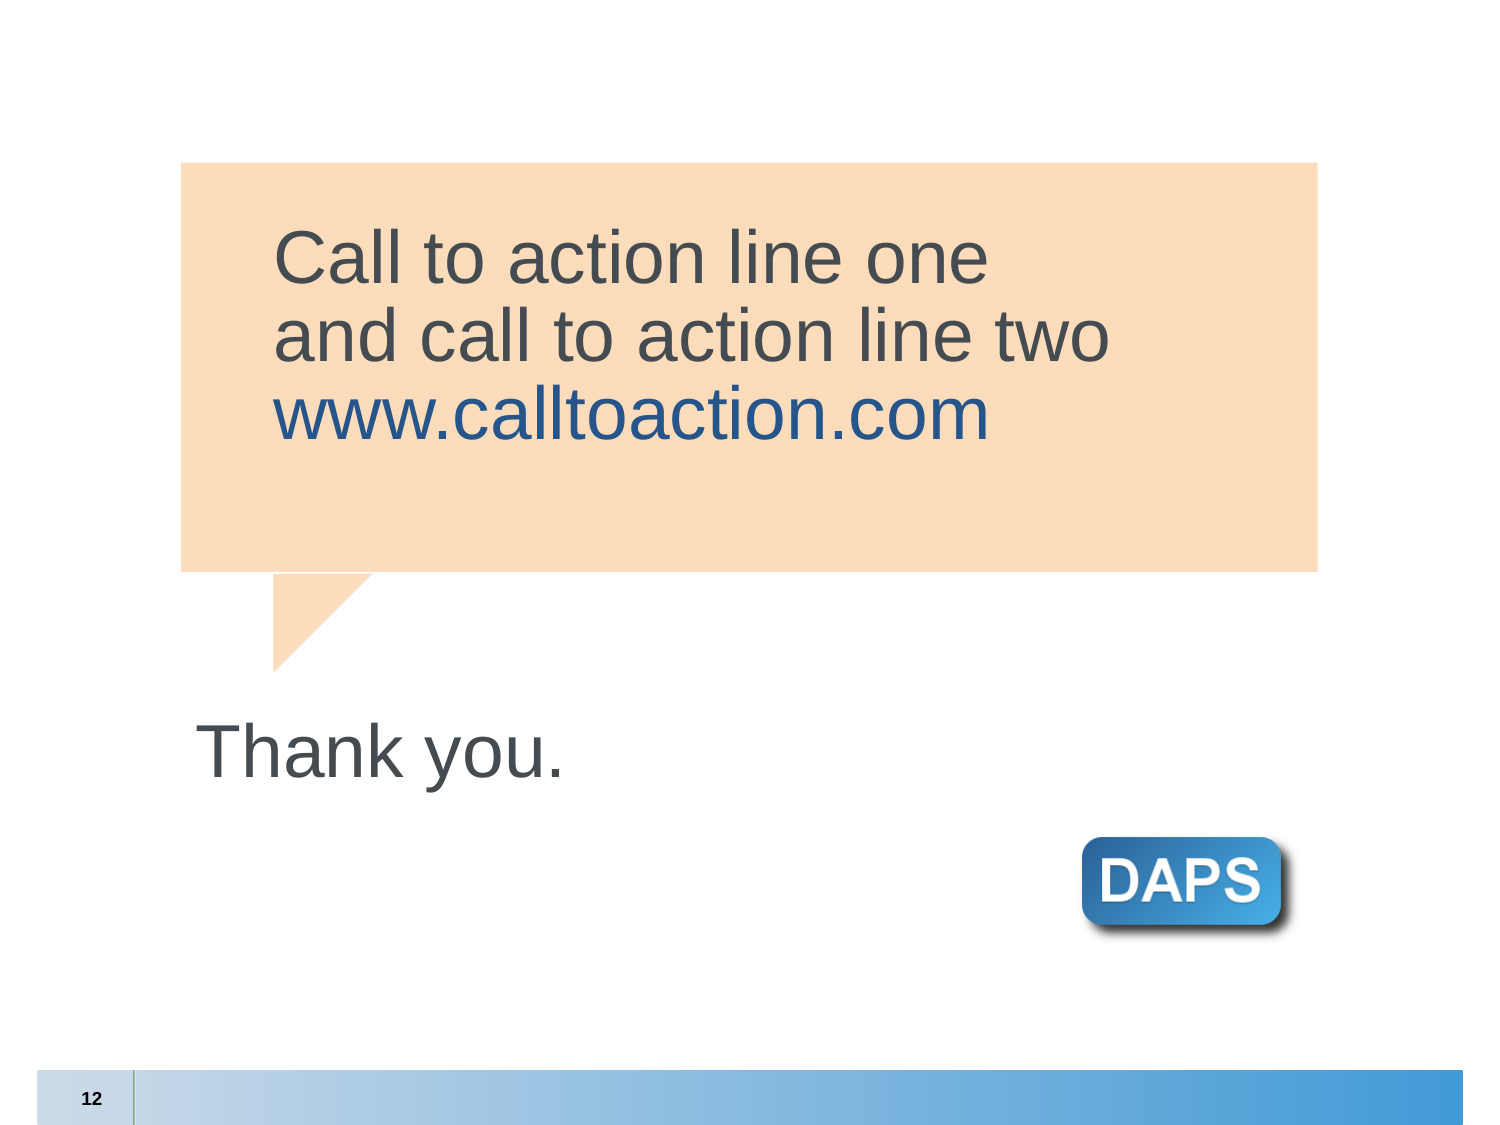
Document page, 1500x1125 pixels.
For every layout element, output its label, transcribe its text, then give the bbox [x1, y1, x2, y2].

text_box Call to action line one and call to action line two www.calltoaction.com [259, 213, 1334, 463]
picture [1075, 830, 1304, 948]
